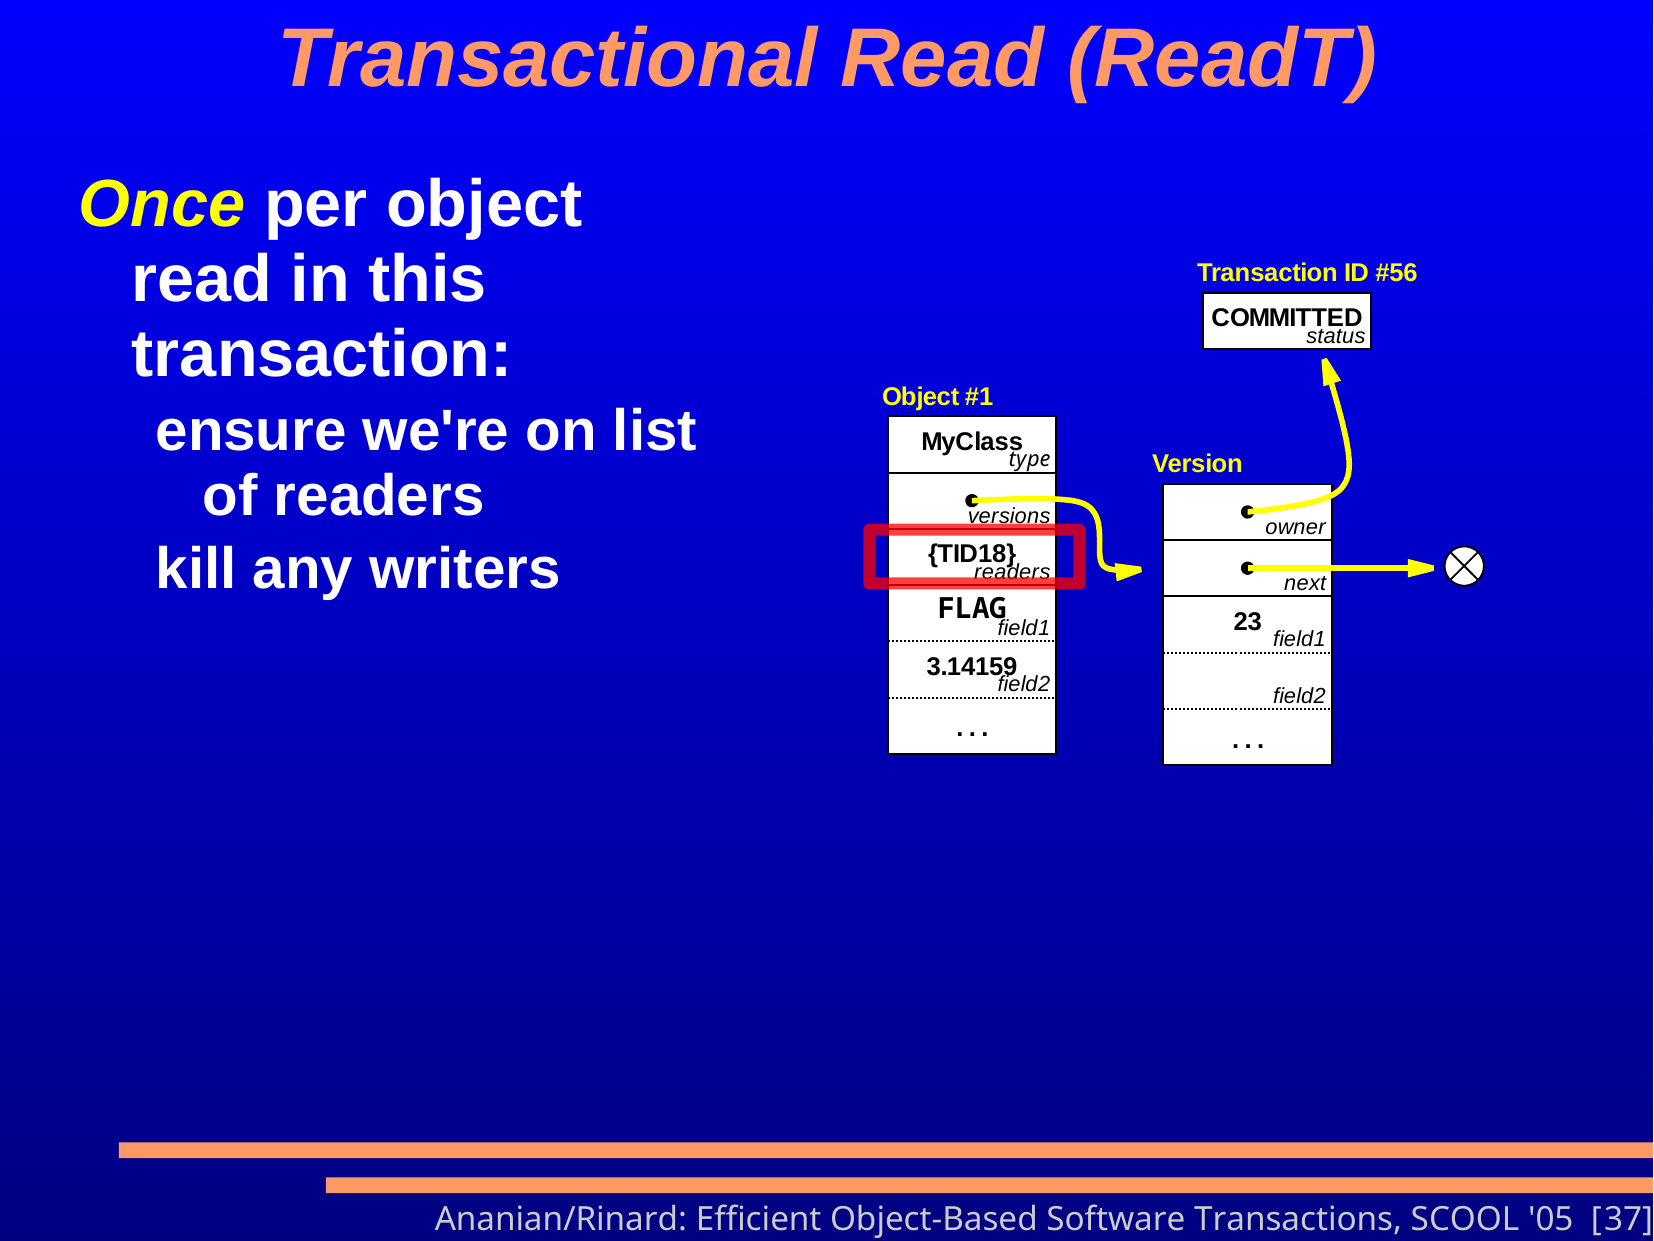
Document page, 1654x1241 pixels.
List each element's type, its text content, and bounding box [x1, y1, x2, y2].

picture [819, 202, 1564, 834]
list Once per object read in this transaction: ensure we're on list of readers kill any writers [61, 166, 726, 1147]
title Transactional Read (ReadT) [121, 0, 1534, 115]
